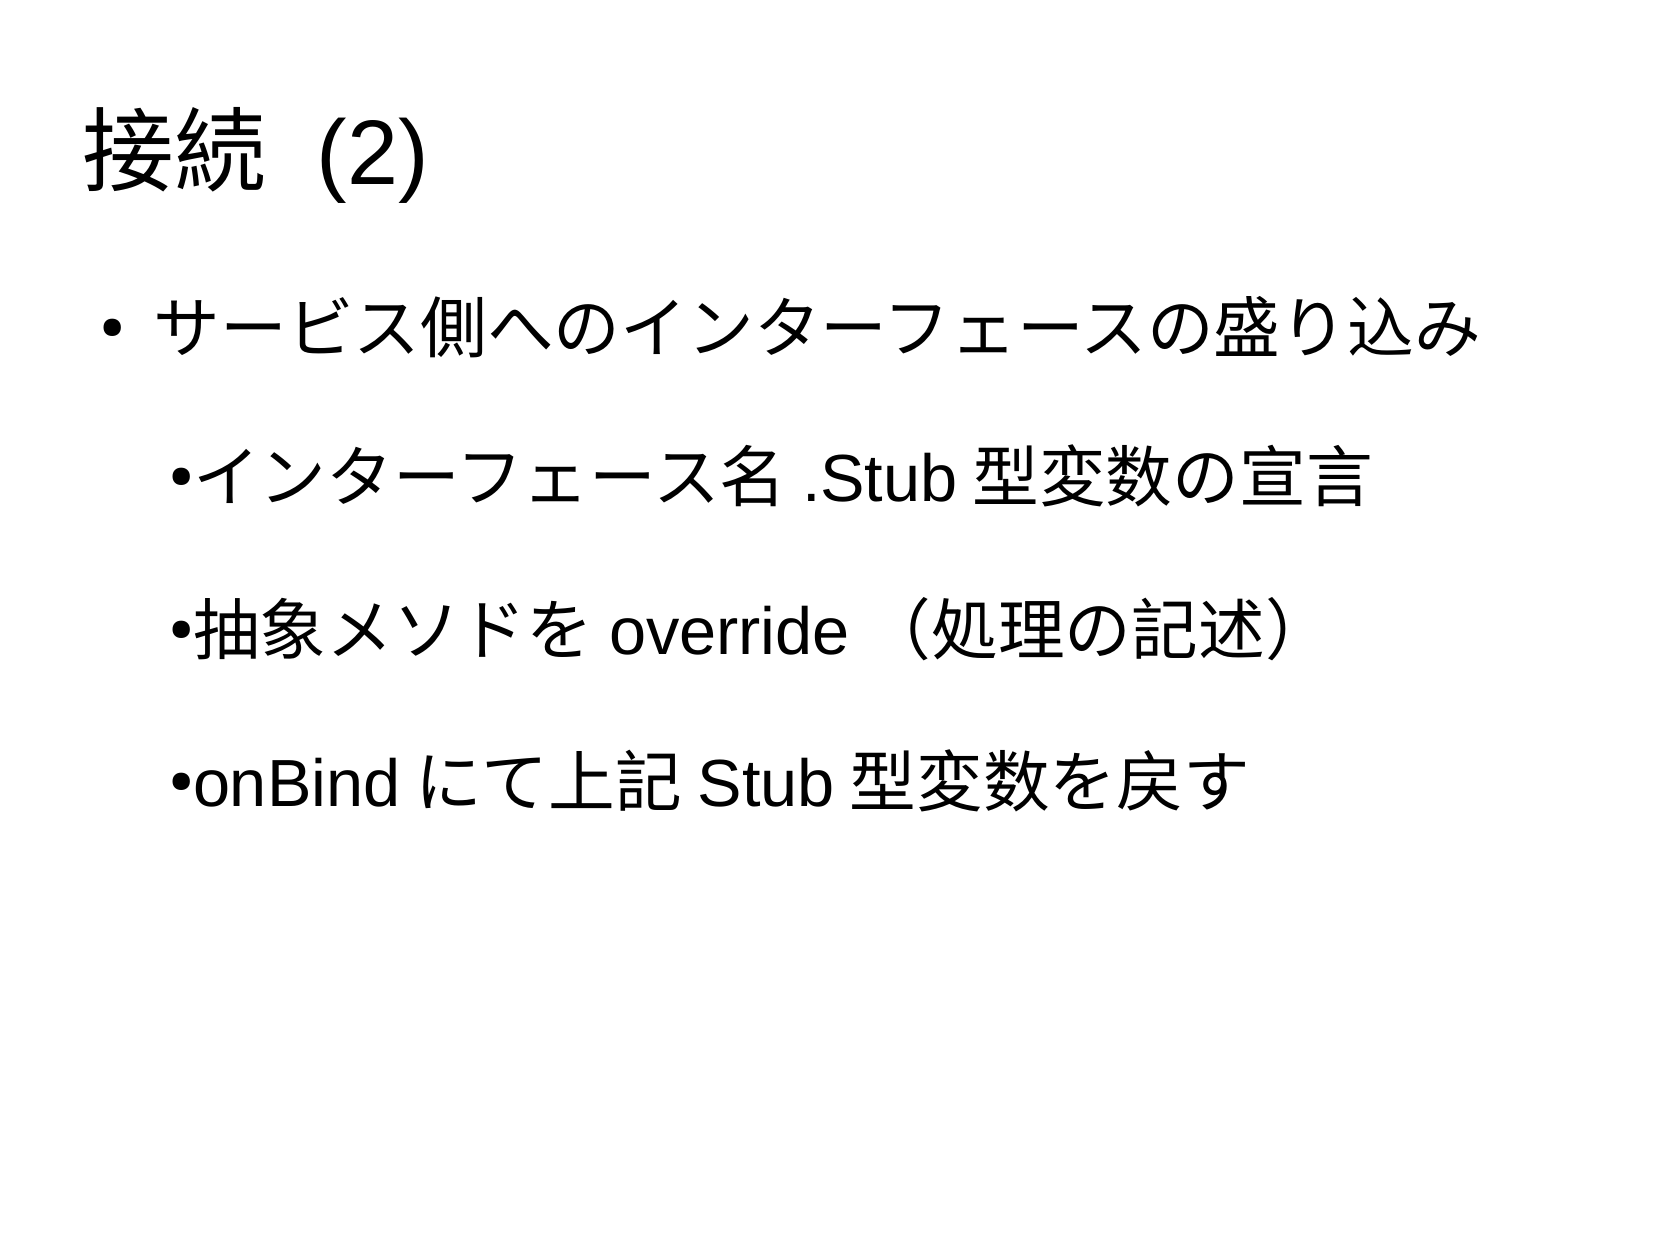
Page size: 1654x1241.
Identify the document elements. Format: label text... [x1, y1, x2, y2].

text_box インターフェース名.Stub型変数の宣言 抽象メソドをoverride（処理の記述） onBindにて上記Stub型変数を戻す [154, 432, 1383, 831]
title 接続 (2) [82, 56, 1571, 250]
list サービス側へのインターフェースの盛り込み [82, 290, 1571, 1109]
